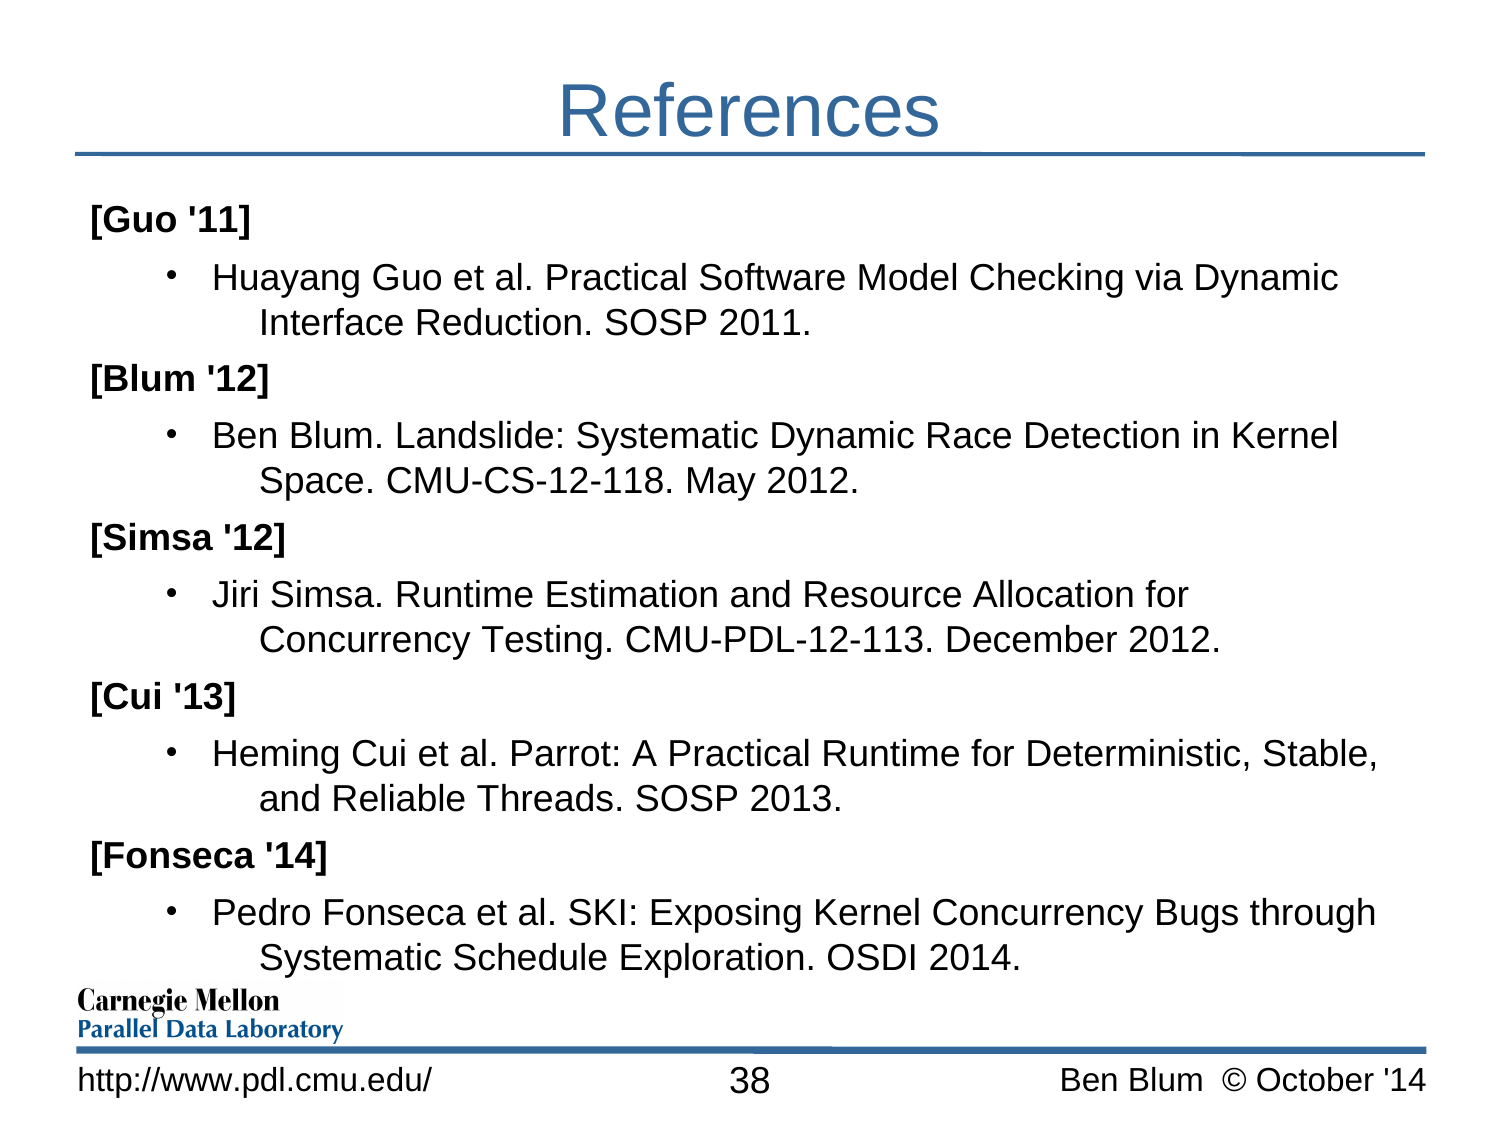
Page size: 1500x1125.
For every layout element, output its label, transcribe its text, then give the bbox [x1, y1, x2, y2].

list [Guo '11] Huayang Guo et al. Practical Software Model Checking via Dynamic Interface Reduction. SOSP 2011. [Blum '12] Ben Blum. Landslide: Systematic Dynamic Race Detection in Kernel Space. CMU-CS-12-118. May 2012. [Simsa '12] Jiri Simsa. Runtime Estimation and Resource Allocation for Concurrency Testing. CMU-PDL-12-113. December 2012. [Cui '13] Heming Cui et al. Parrot: A Practical Runtime for Deterministic, Stable, and Reliable Threads. SOSP 2013. [Fonseca '14] Pedro Fonseca et al. SKI: Exposing Kernel Concurrency Bugs through Systematic Schedule Exploration. OSDI 2014. [75, 187, 1426, 986]
picture [77, 986, 343, 1044]
title References [112, 50, 1388, 163]
